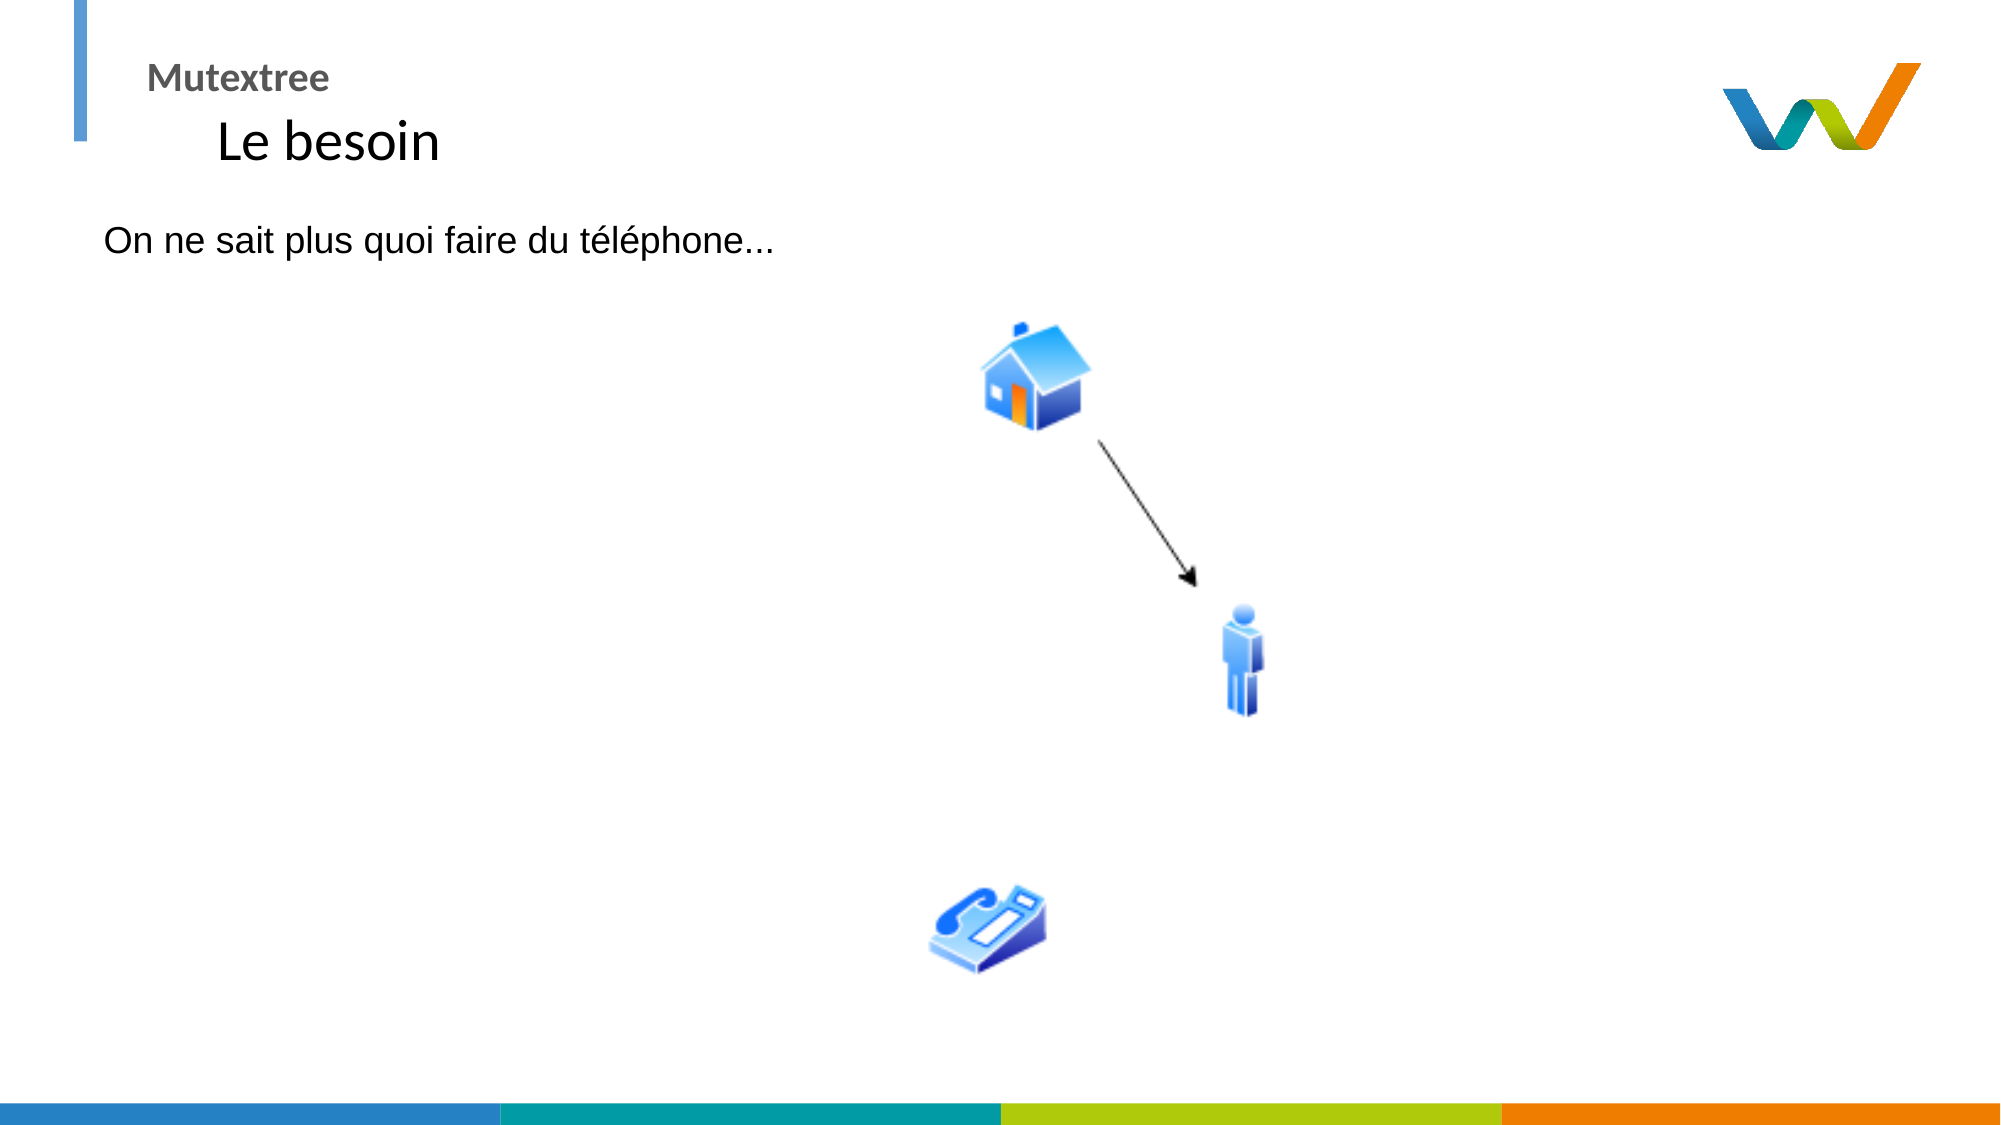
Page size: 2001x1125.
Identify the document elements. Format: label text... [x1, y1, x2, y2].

picture [1702, 63, 1931, 157]
list Le besoin [131, 103, 1400, 157]
picture [927, 318, 1270, 982]
text_box On ne sait plus quoi faire du téléphone... [88, 212, 969, 312]
list Mutextree [131, 48, 1400, 103]
